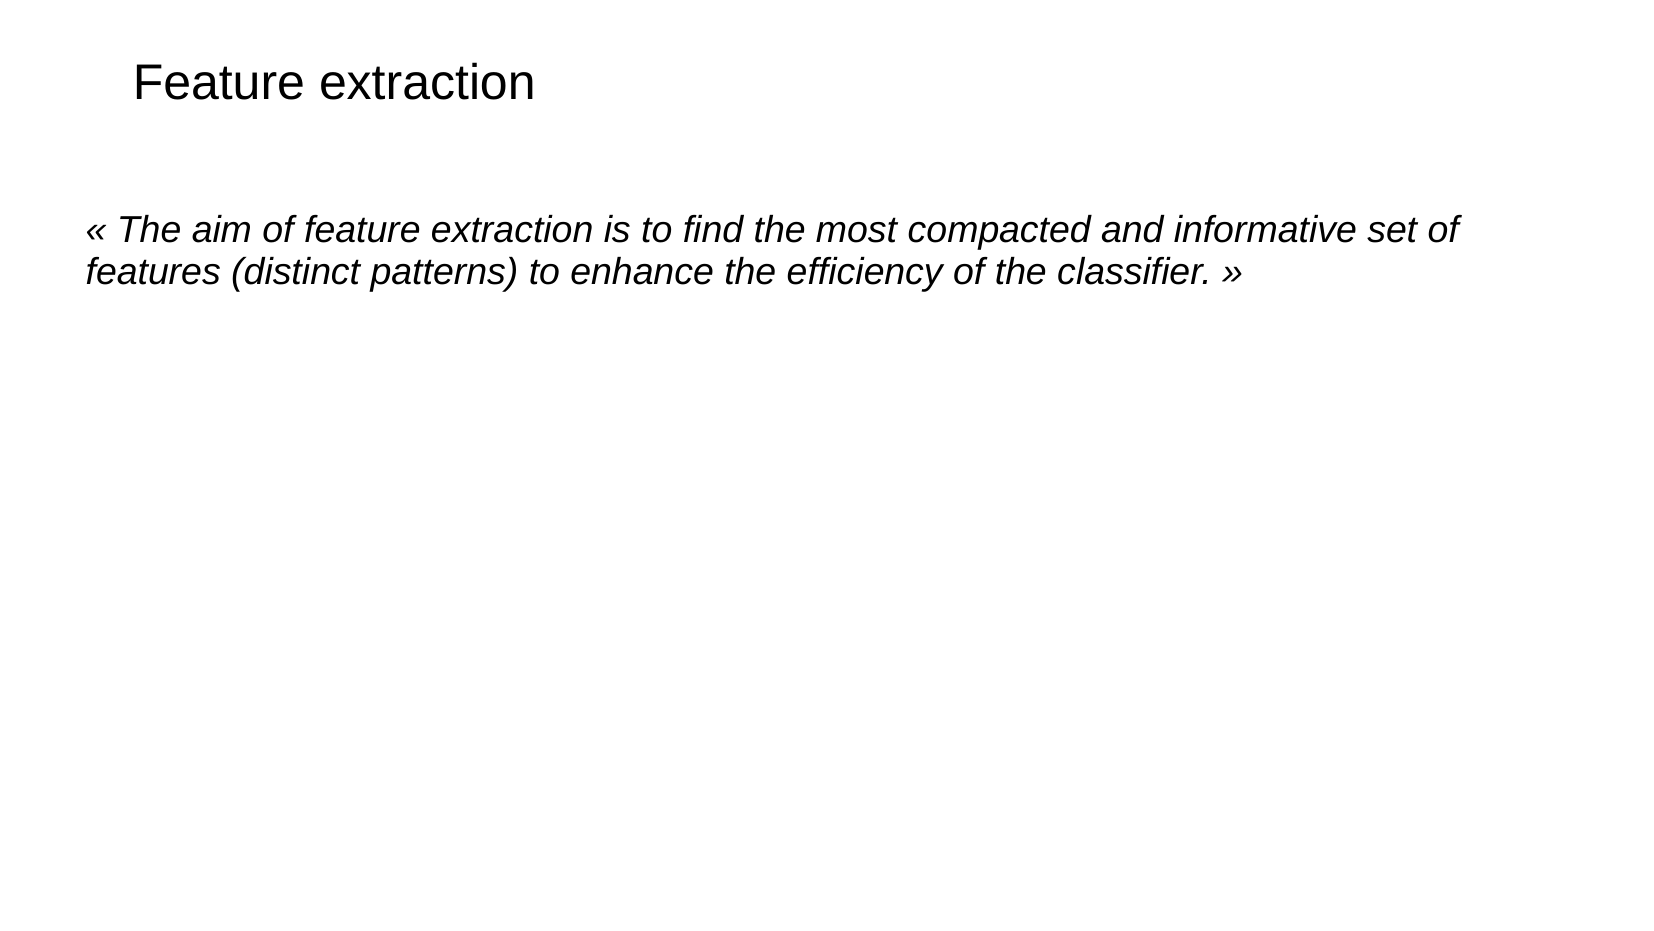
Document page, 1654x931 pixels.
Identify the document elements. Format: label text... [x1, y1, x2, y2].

text_box Feature extraction [118, 47, 721, 147]
text_box « The aim of feature extraction is to find the most compacted and informative set of features (distinct patterns) to enhance the efficiency of the classifier. » [70, 200, 1512, 591]
